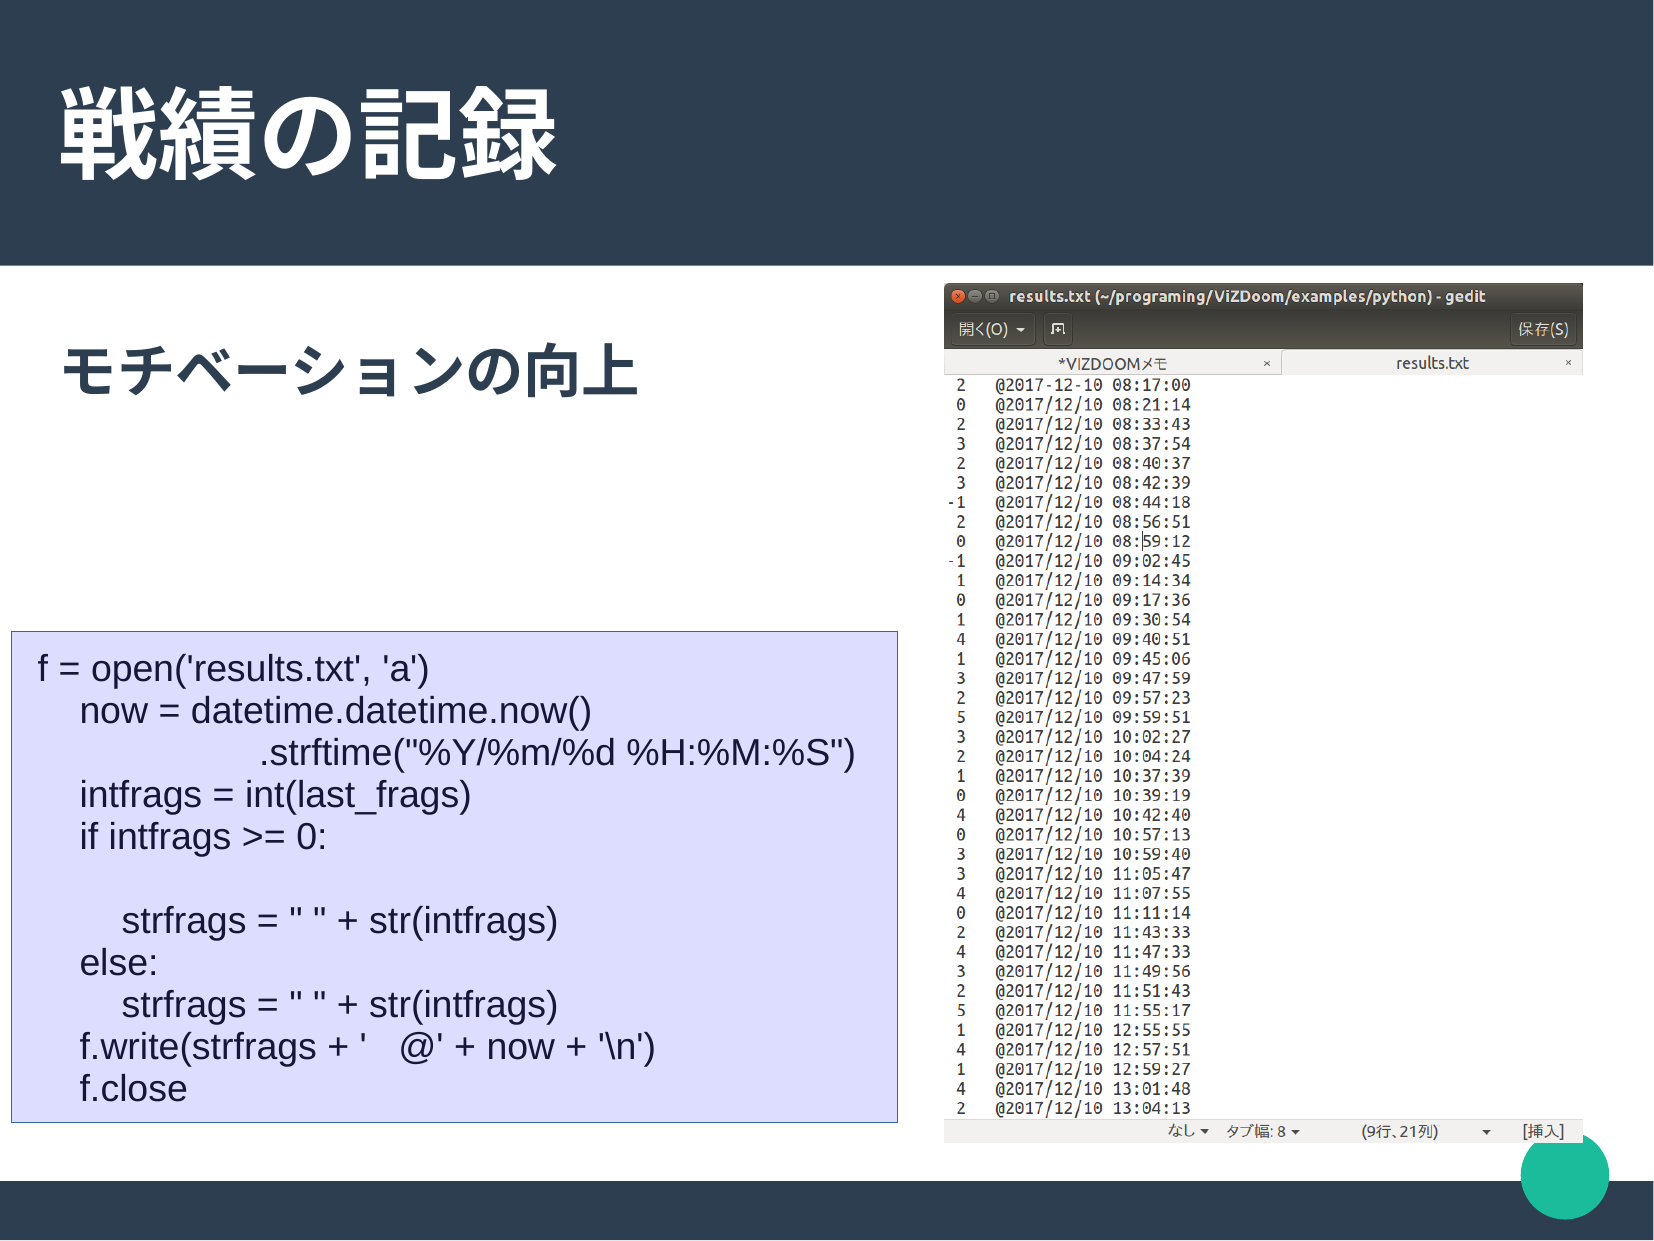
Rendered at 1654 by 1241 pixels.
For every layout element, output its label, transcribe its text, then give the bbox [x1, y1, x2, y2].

text_box [11, 631, 898, 1123]
title 戦績の記録 [59, 49, 1595, 207]
text_box f = open('results.txt', 'a') now = datetime.datetime.now() .strftime("%Y/%m/%d %H:%M:%S") intfrags = int(last_frags) if intfrags >= 0: strfrags = " " + str(intfrags) else: strfrags = " " + str(intfrags) f.write(strfrags + ' @' + now + '\n') f.close [898, 640, 1205, 1113]
list モチベーションの向上 [59, 324, 944, 640]
list モチベーションの向上 [59, 324, 1595, 1152]
picture [944, 283, 1583, 1143]
